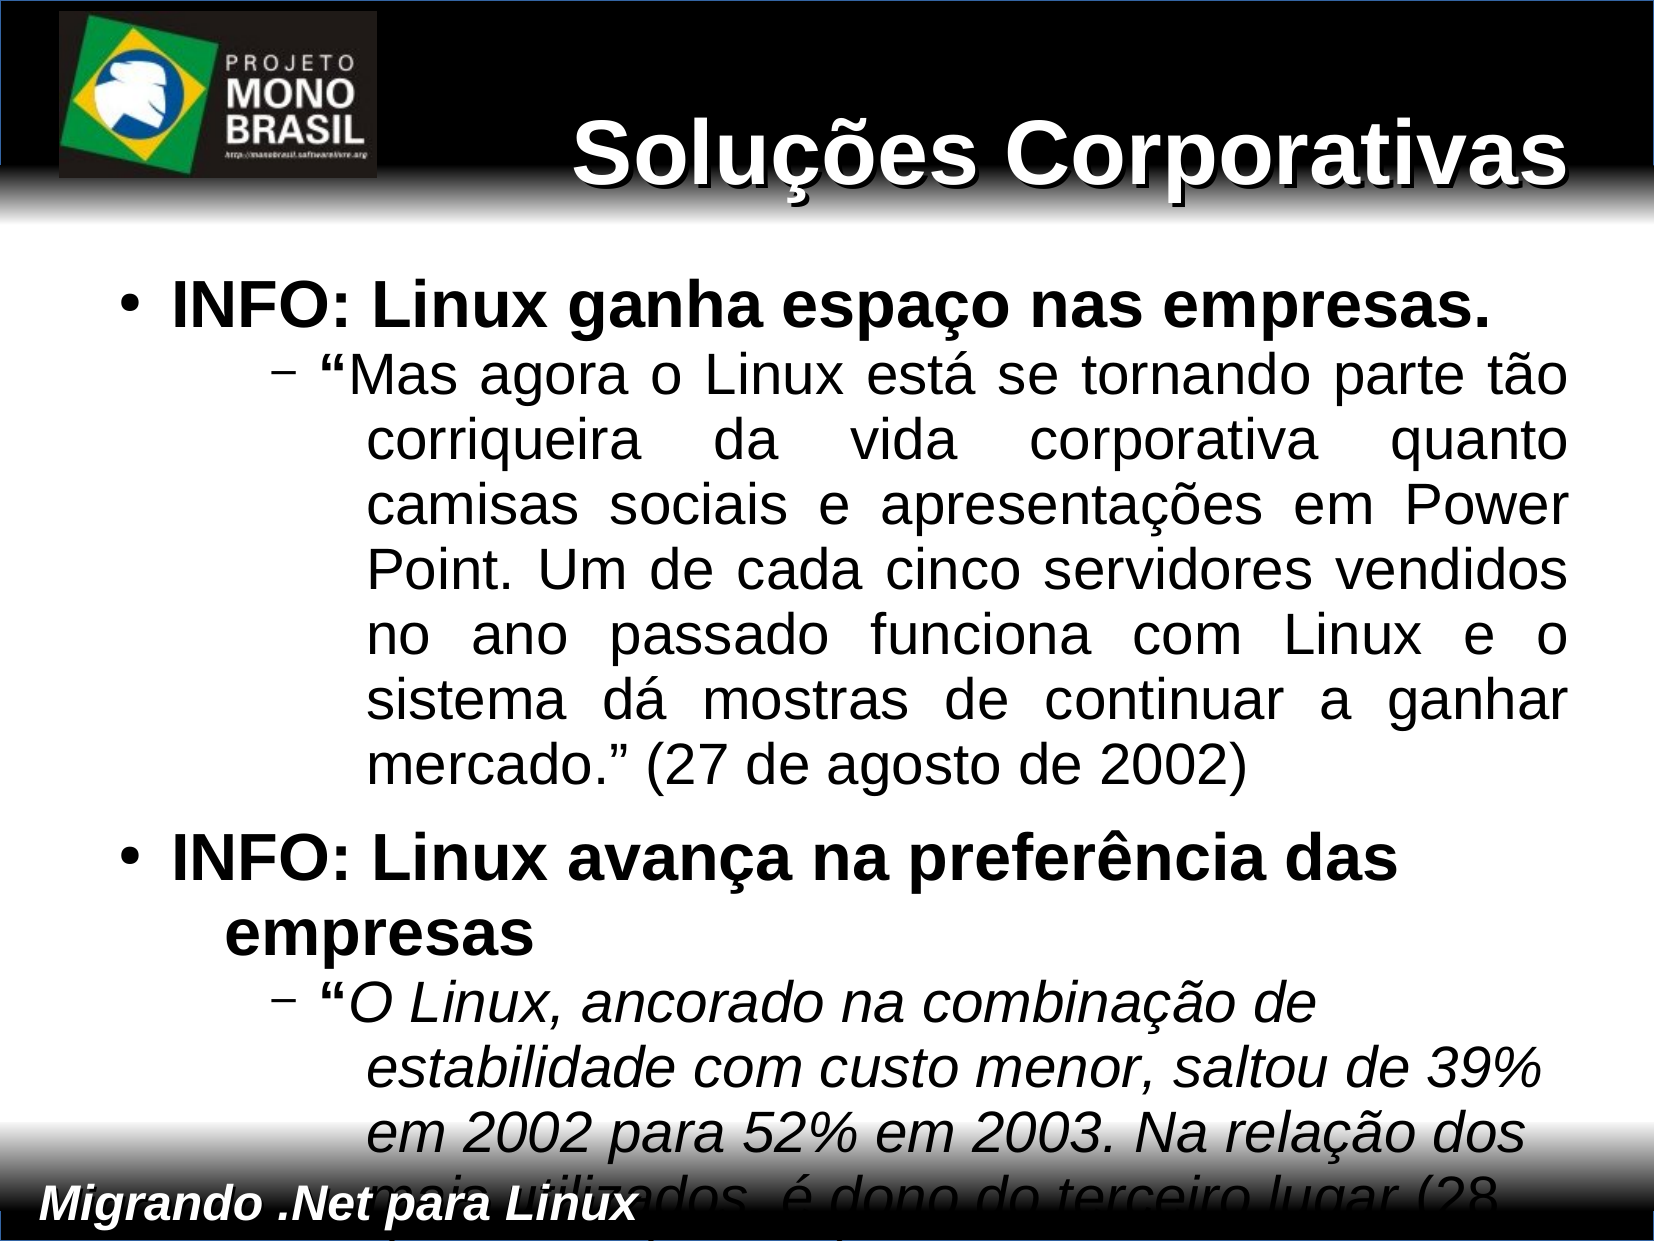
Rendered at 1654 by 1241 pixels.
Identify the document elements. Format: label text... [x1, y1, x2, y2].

picture [59, 11, 377, 178]
text_box Migrando .Net para Linux [23, 1168, 546, 1241]
title Soluções Corporativas [82, 49, 1571, 257]
list INFO: Linux ganha espaço nas empresas. “Mas agora o Linux está se tornando parte tão corriqueira da vida corporativa quanto camisas sociais e apresentações em Power Point. Um de cada cinco servidores vendidos no ano passado funciona com Linux e o sistema dá mostras de continuar a ganhar mercado.” (27 de agosto de 2002) INFO: Linux avança na preferência das empresas “O Linux, ancorado na combinação de estabilidade com custo menor, saltou de 39% em 2002 para 52% em 2003. Na relação dos mais utilizados, é dono do terceiro lugar.(28 de março de 2003) [82, 266, 1571, 1120]
